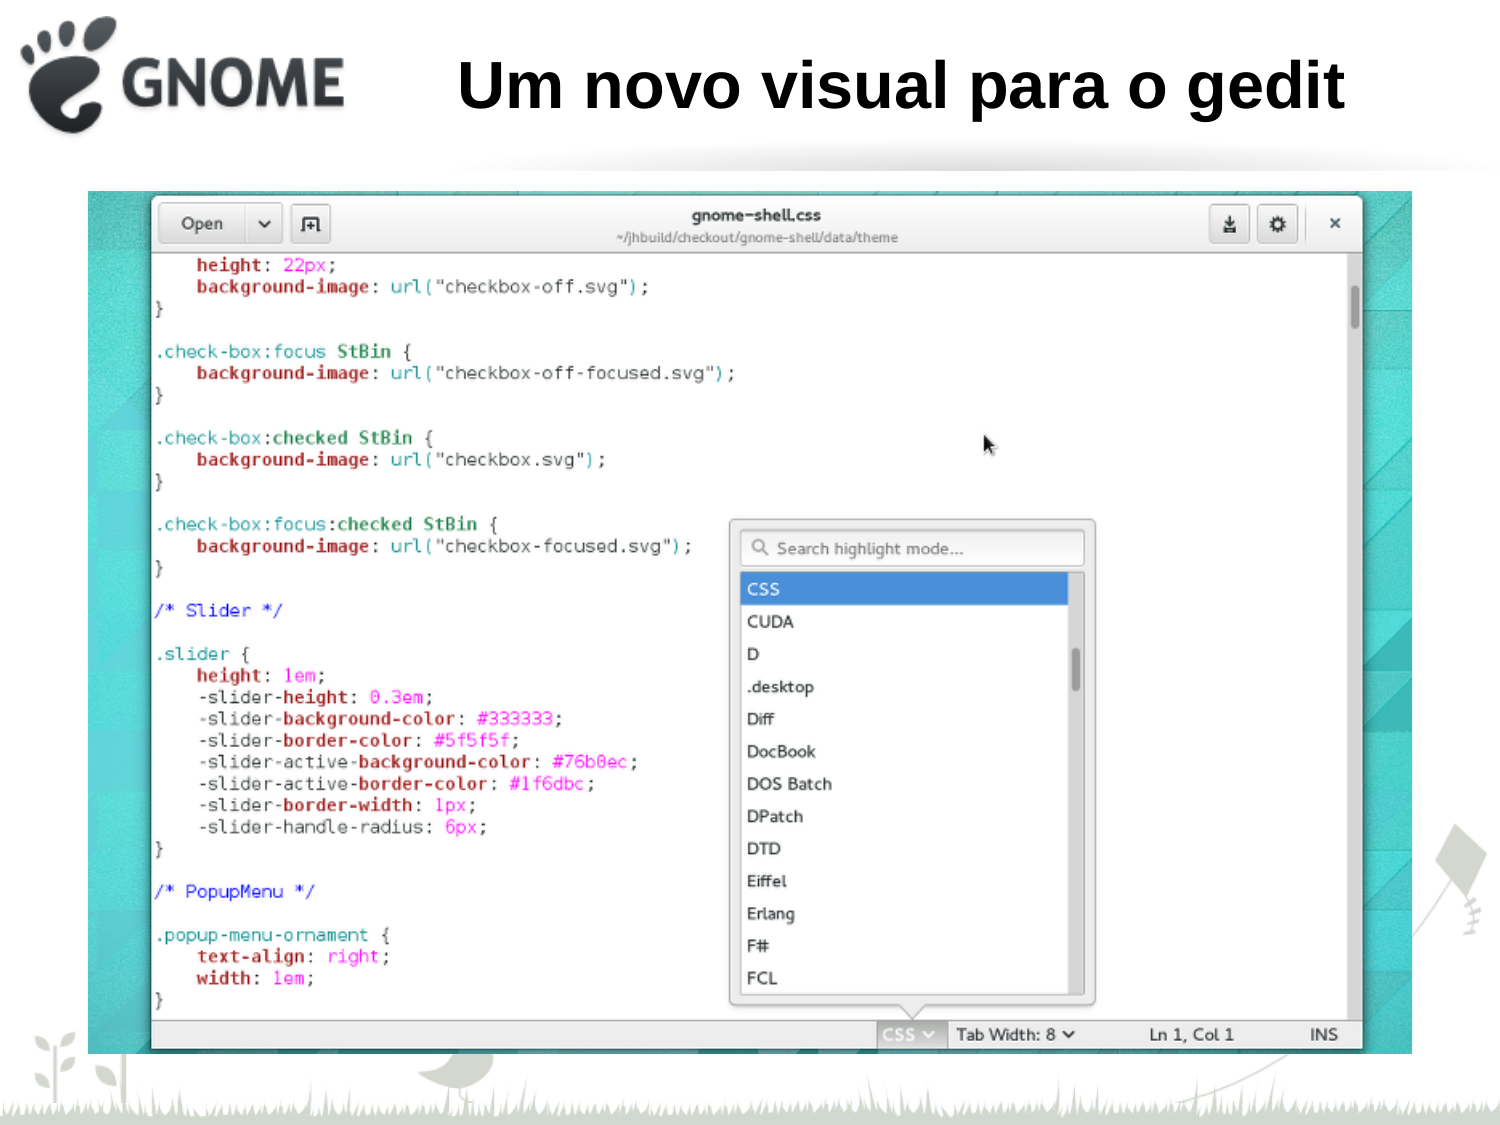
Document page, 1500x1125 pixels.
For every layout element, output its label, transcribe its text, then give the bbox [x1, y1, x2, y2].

picture [0, 191, 1500, 1125]
picture [16, 15, 349, 142]
title Um novo visual para o gedit [442, 0, 1500, 178]
